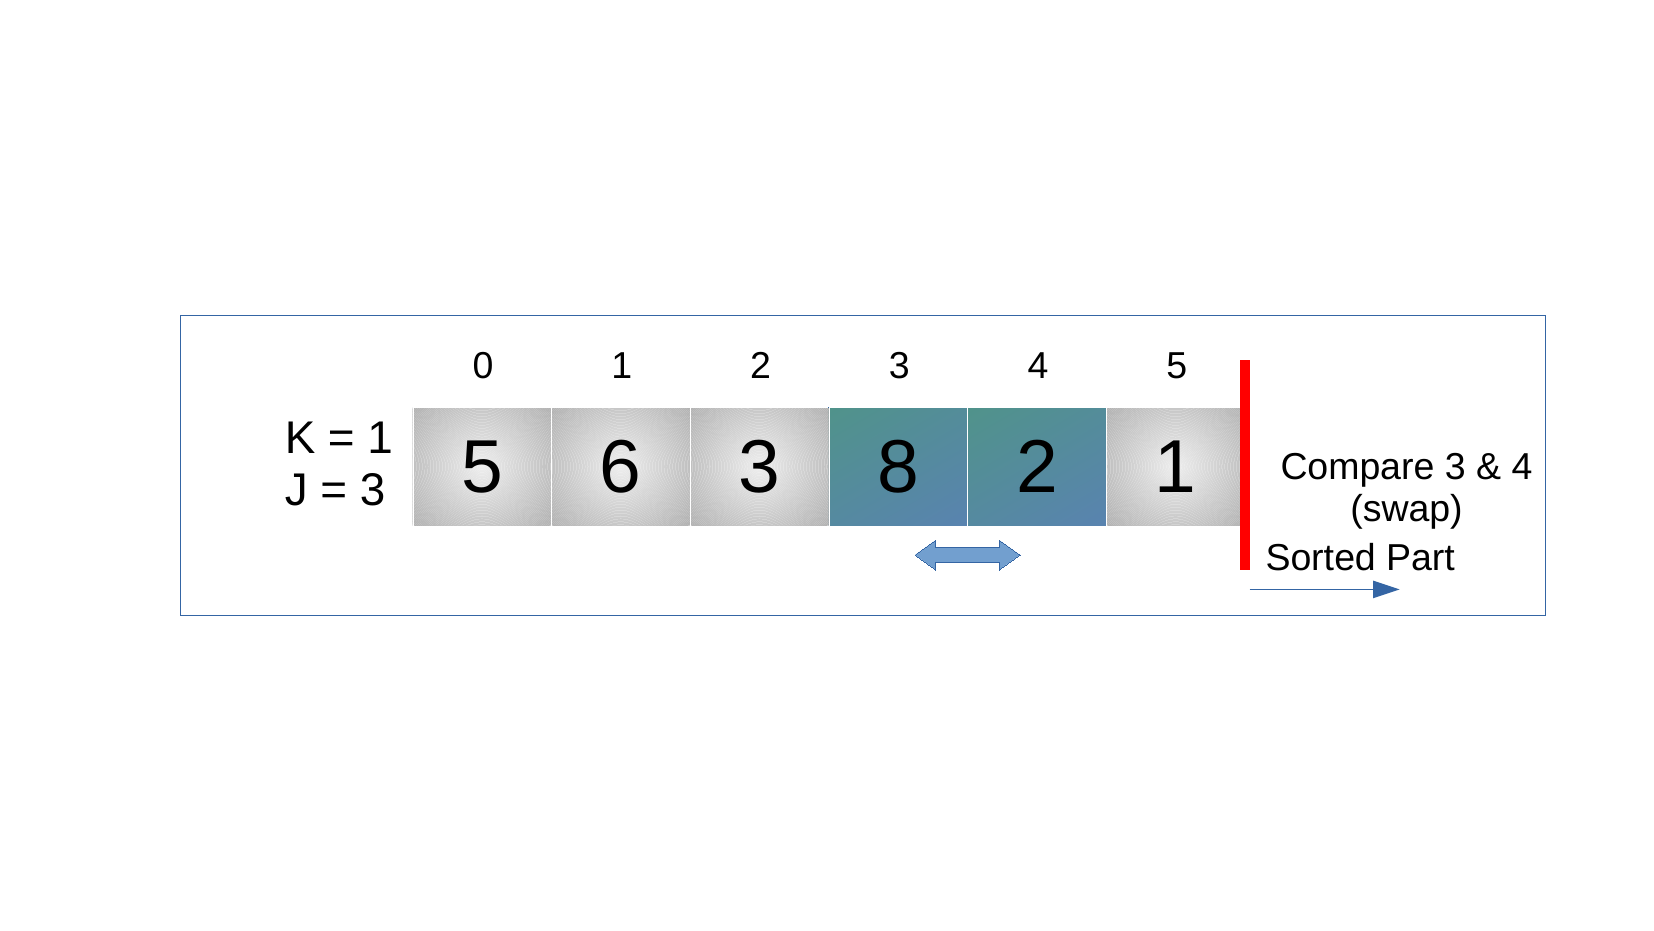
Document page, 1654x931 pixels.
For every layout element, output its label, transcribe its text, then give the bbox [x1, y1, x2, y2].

text_box Sorted Part [1250, 529, 1471, 587]
table_header 6 [552, 408, 690, 526]
text_box [1246, 315, 1546, 529]
table_header 1 [552, 277, 691, 395]
table_header 0 [414, 277, 552, 395]
text_box [180, 315, 1546, 616]
text_box Compare 3 & 4 (swap) [1265, 438, 1548, 537]
table_header 8 [830, 408, 967, 526]
table_header 4 [969, 277, 1107, 395]
table_header 2 [968, 408, 1106, 526]
table_header 3 [691, 408, 829, 526]
text_box K = 1 J = 3 [270, 405, 408, 523]
table_header 5 [414, 408, 551, 526]
table_header 5 [1107, 277, 1246, 395]
table_header 1 [1107, 408, 1240, 526]
table_header 2 [691, 277, 830, 395]
table_header 3 [830, 277, 969, 395]
